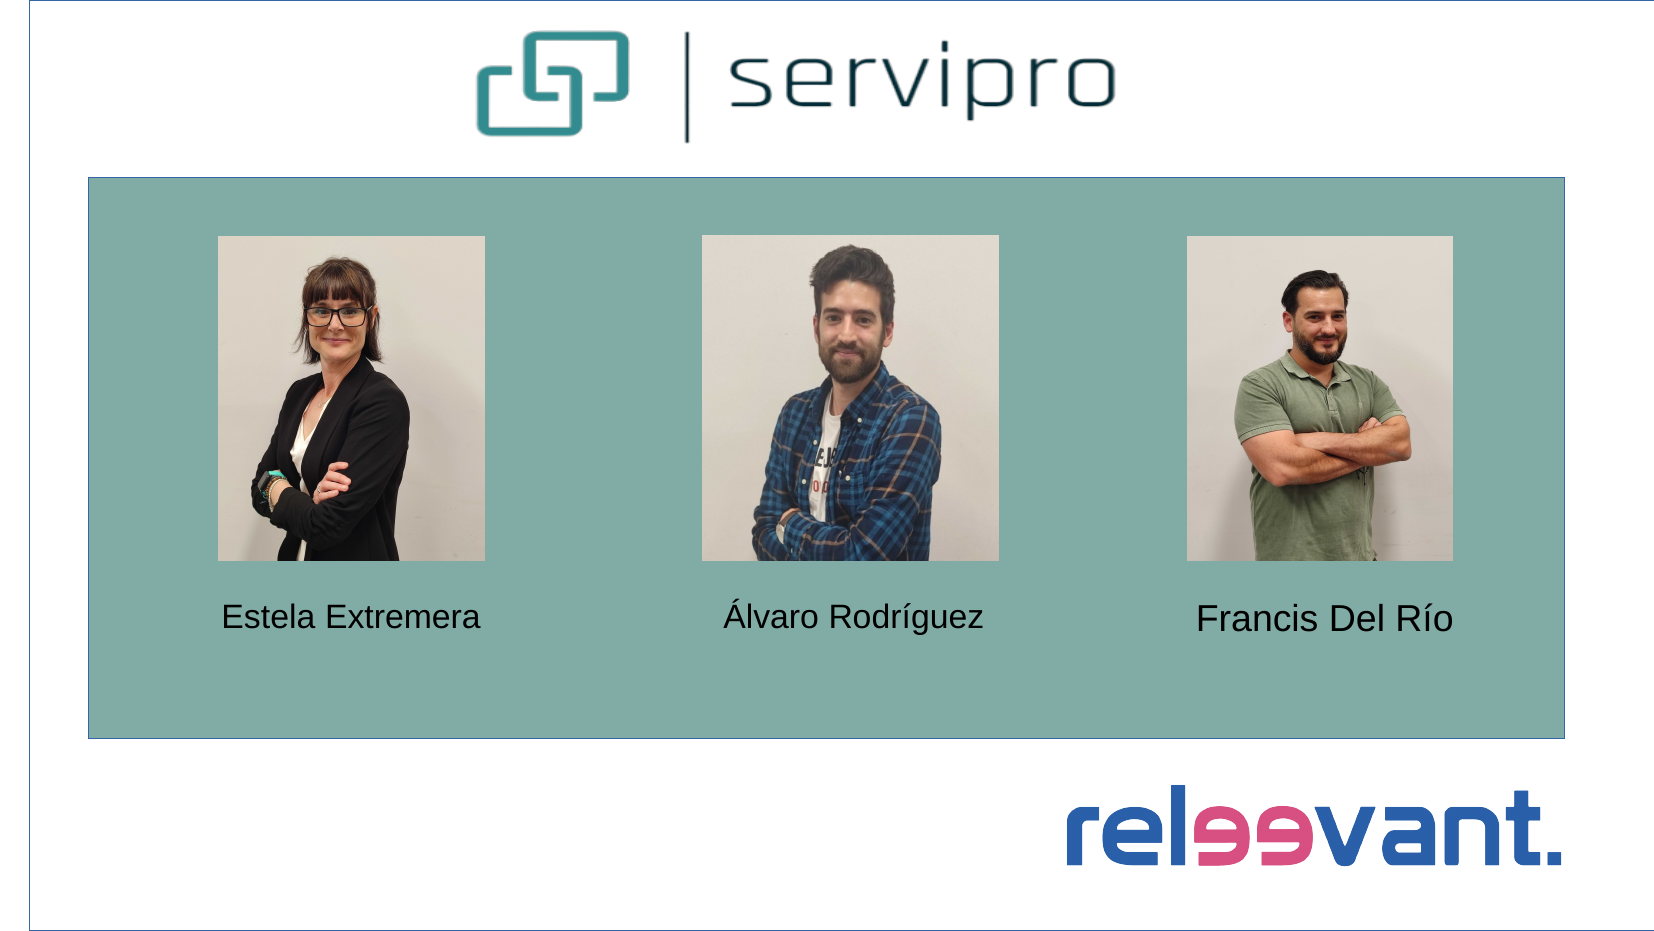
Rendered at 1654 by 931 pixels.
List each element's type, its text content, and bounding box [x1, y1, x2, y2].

text_box [29, 0, 1654, 931]
picture [1062, 767, 1565, 893]
picture [702, 235, 999, 562]
text_box Álvaro Rodríguez [708, 590, 1004, 680]
picture [218, 236, 485, 562]
picture [463, 28, 1136, 147]
text_box Francis Del Río [1181, 590, 1477, 648]
picture [1187, 236, 1453, 562]
text_box Estela Extremera [206, 590, 502, 680]
